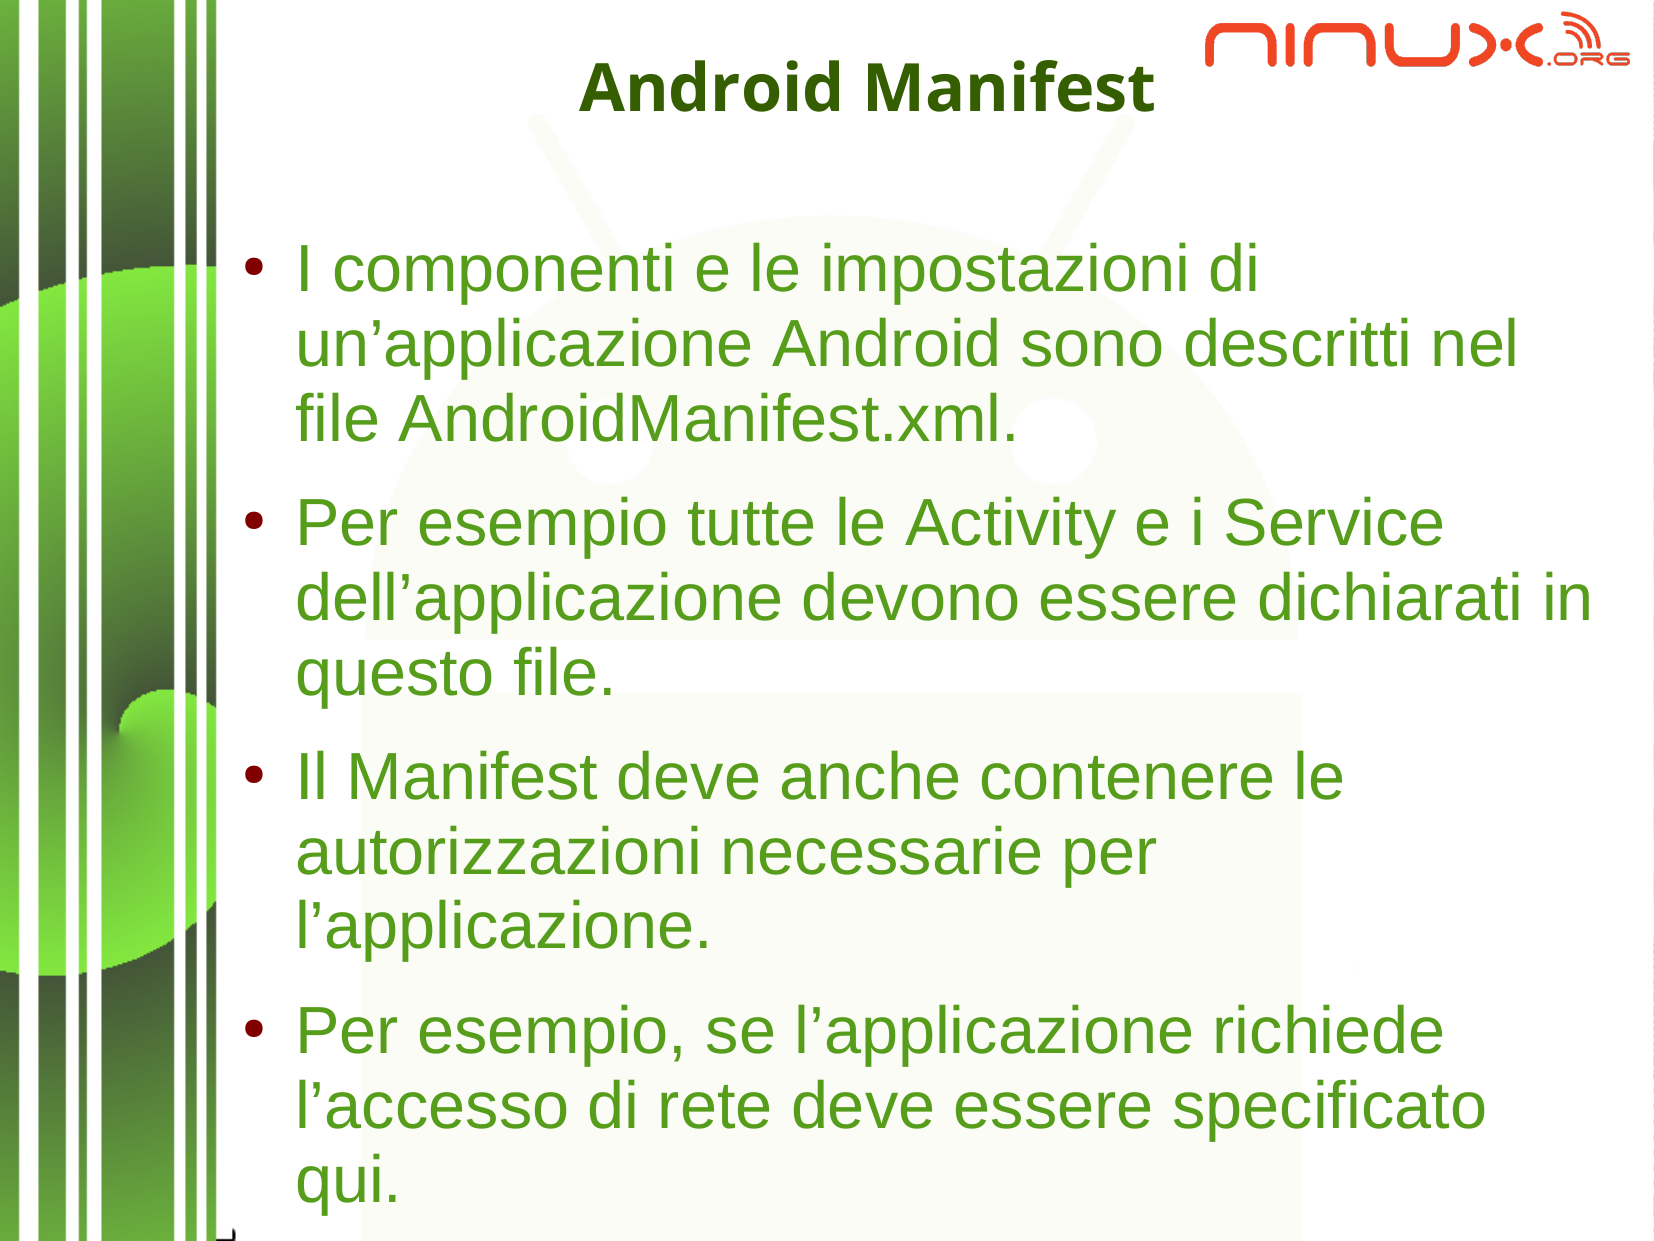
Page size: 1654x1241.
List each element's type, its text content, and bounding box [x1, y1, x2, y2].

title Android Manifest [236, 46, 1500, 125]
list I componenti e le impostazioni di un’applicazione Android sono descritti nel file AndroidManifest.xml. Per esempio tutte le Activity e i Service dell’applicazione devono essere dichiarati in questo file. Il Manifest deve anche contenere le autorizzazioni necessarie per l’applicazione. Per esempio, se l’applicazione richiede l’accesso di rete deve essere specificato qui. [224, 231, 1598, 1218]
picture [0, 0, 1654, 1241]
